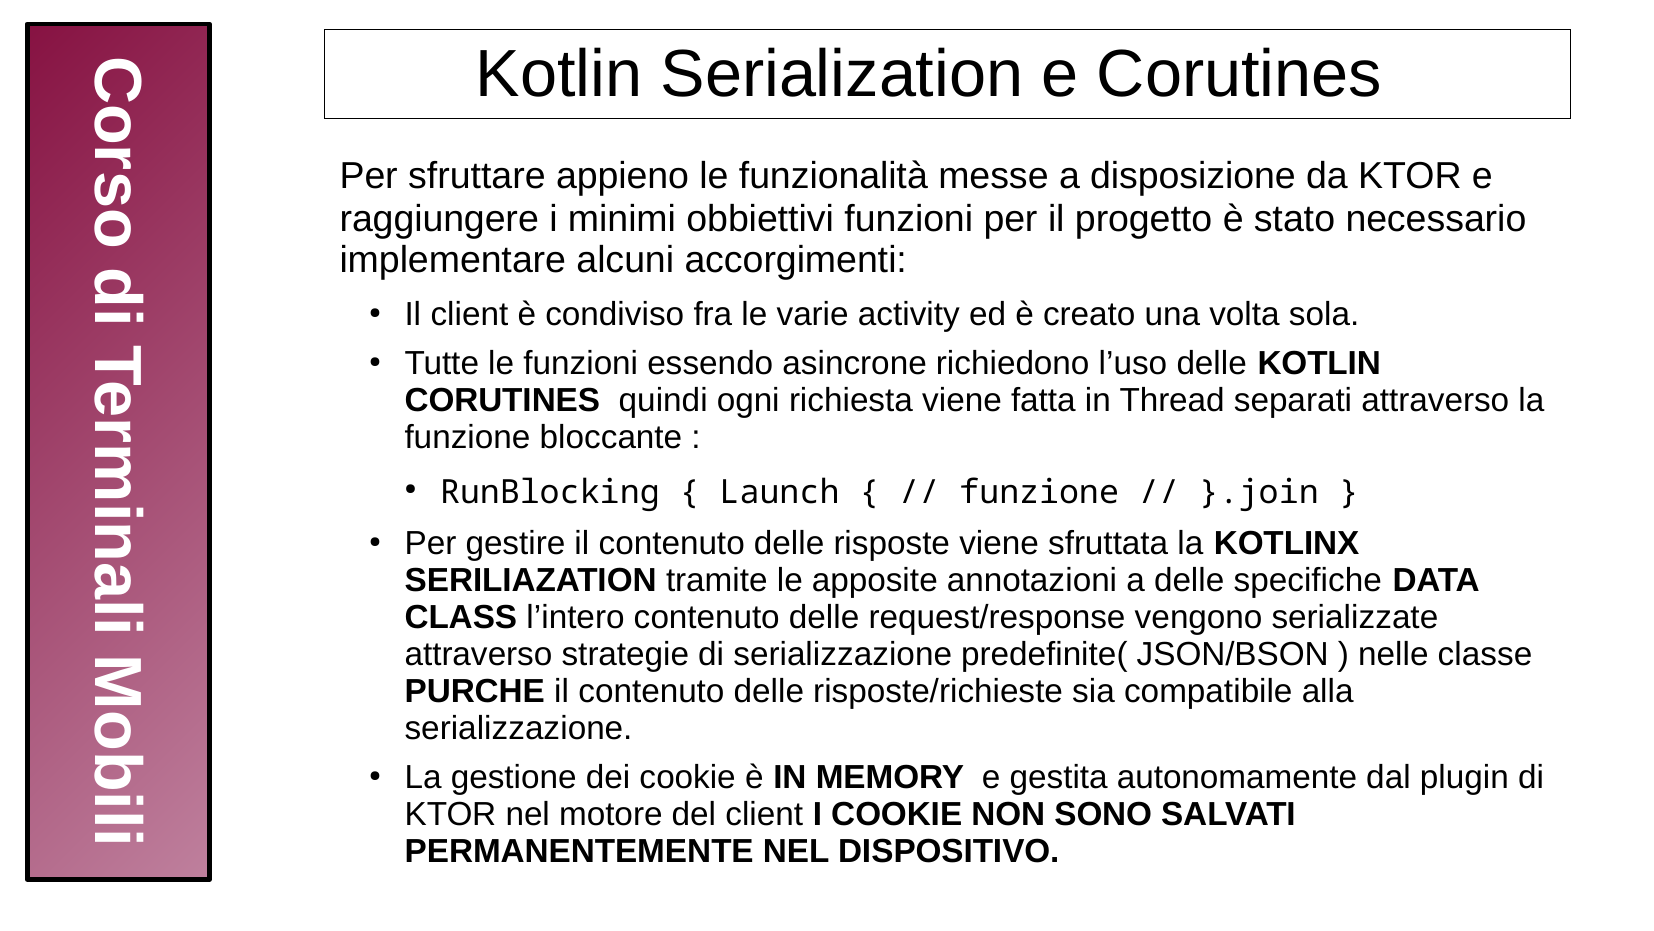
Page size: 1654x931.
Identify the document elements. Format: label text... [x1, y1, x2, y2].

text_box Kotlin Serialization e Corutines [324, 29, 1571, 119]
subtitle Corso di Terminali Mobili [27, 23, 210, 880]
text_box Il client è condiviso fra le varie activity ed è creato una volta sola. Tutte le funzioni essendo asincrone richiedono l’uso delle KOTLIN CORUTINES quindi ogni richiesta viene fatta in Thread separati attraverso la funzione bloccante : RunBlocking { Launch { // funzione // }.join } Per gestire il contenuto delle risposte viene sfruttata la KOTLINX SERILIAZATION tramite le apposite annotazioni a delle specifiche DATA CLASS l’intero contenuto delle request/response vengono serializzate attraverso strategie di serializzazione predefinite( JSON/BSON ) nelle classe PURCHE il contenuto delle risposte/richieste sia compatibile alla serializzazione. La gestione dei cookie è IN MEMORY e gestita autonomamente dal plugin di KTOR nel motore del client I COOKIE NON SONO SALVATI PERMANENTEMENTE NEL DISPOSITIVO. [354, 288, 1565, 886]
text_box Per sfruttare appieno le funzionalità messe a disposizione da KTOR e raggiungere i minimi obbiettivi funzioni per il progetto è stato necessario implementare alcuni accorgimenti: [324, 147, 1565, 289]
